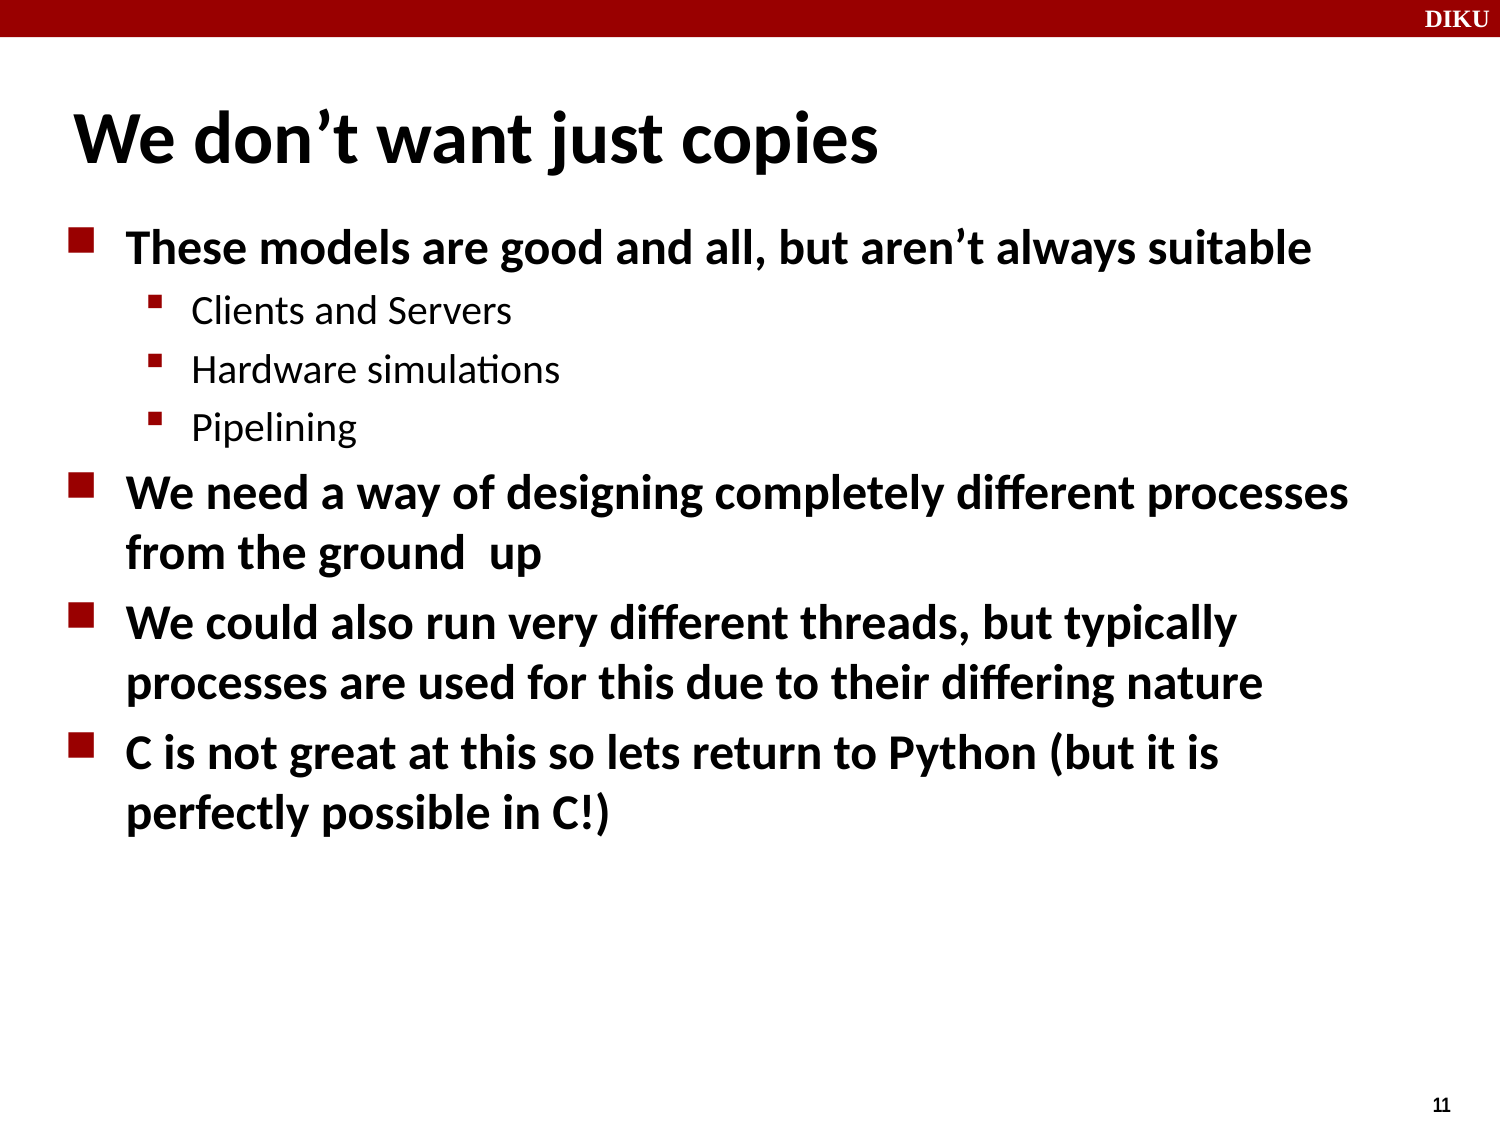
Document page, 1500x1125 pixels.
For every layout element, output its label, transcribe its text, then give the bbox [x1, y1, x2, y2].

text_box We don’t want just copies [58, 71, 1304, 197]
text_box These models are good and all, but aren’t always suitable Clients and Servers Hardware simulations Pipelining We need a way of designing completely different processes from the ground up We could also run very different threads, but typically processes are used for this due to their differing nature C is not great at this so lets return to Python (but it is perfectly possible in C!) [54, 207, 1400, 1023]
